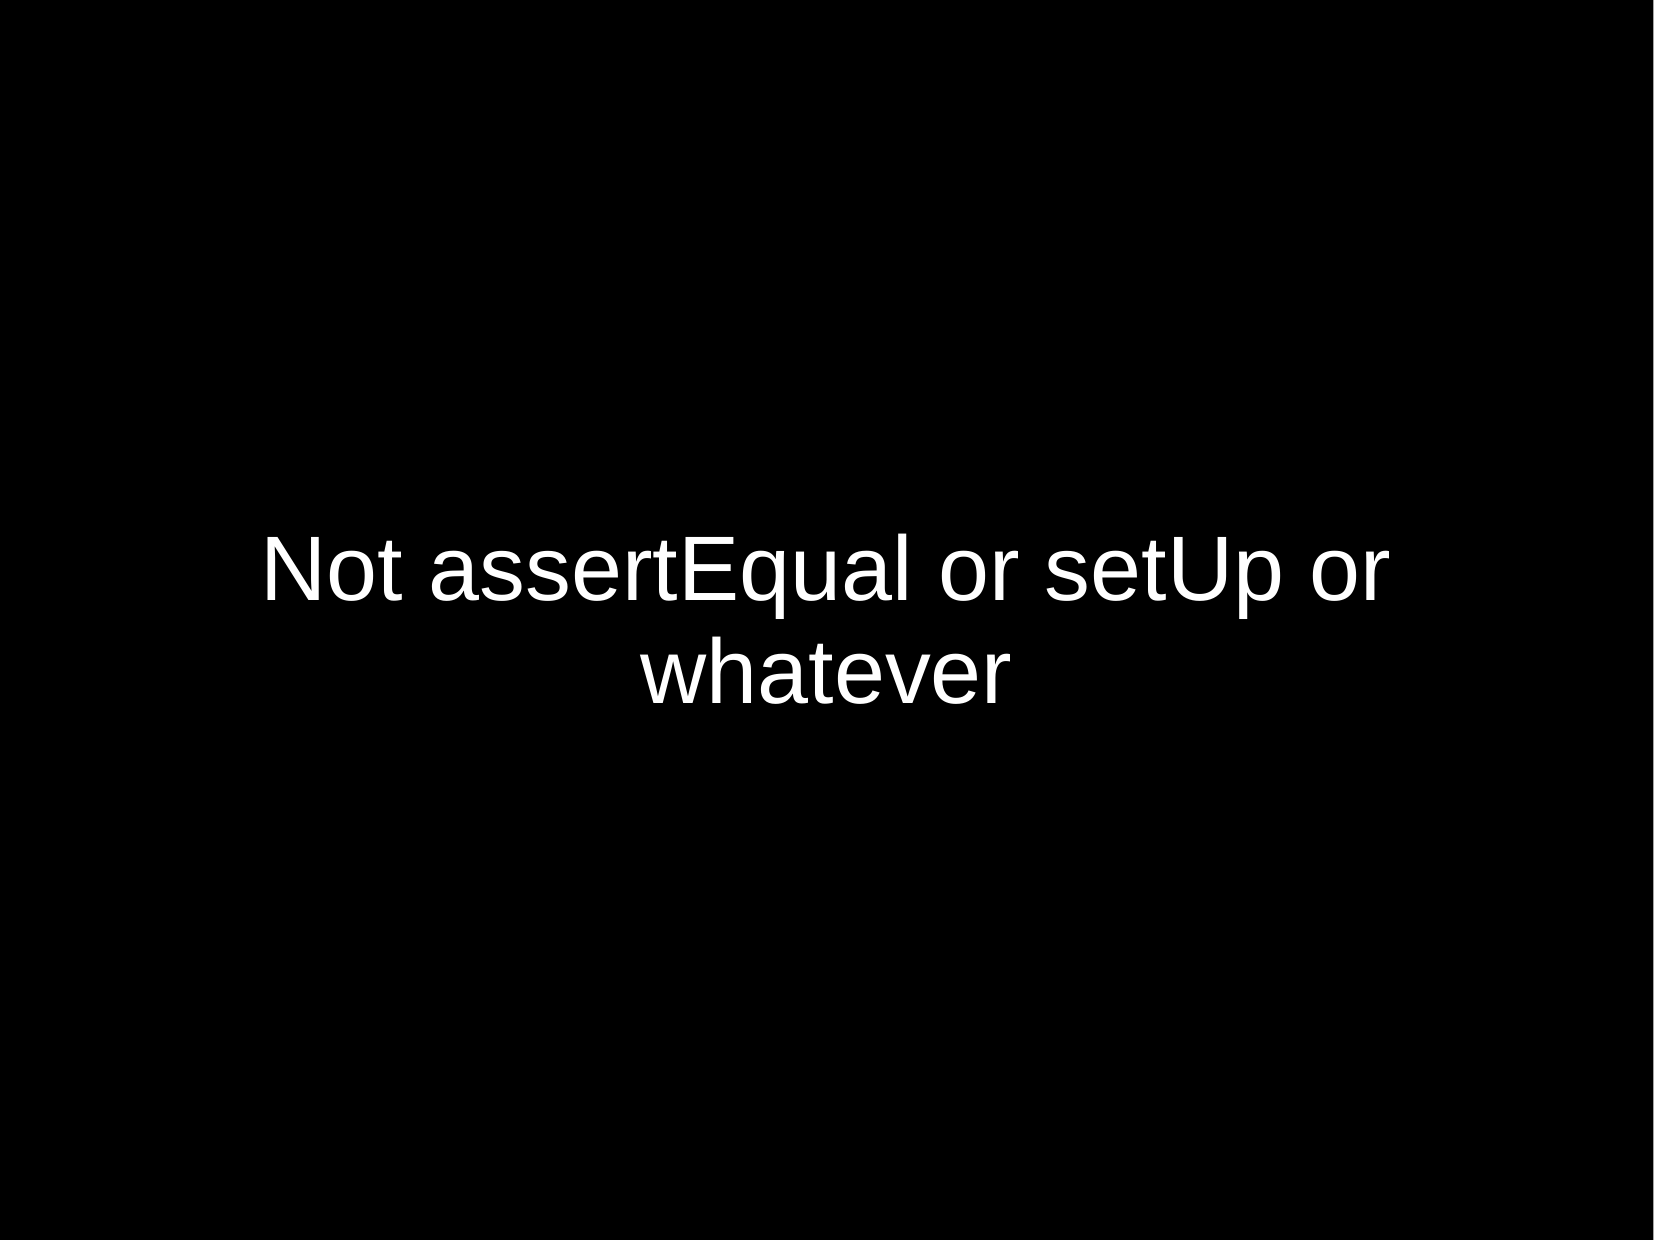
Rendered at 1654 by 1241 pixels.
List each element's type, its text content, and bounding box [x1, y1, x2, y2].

title Not assertEqual or setUp or whatever [82, 517, 1571, 723]
